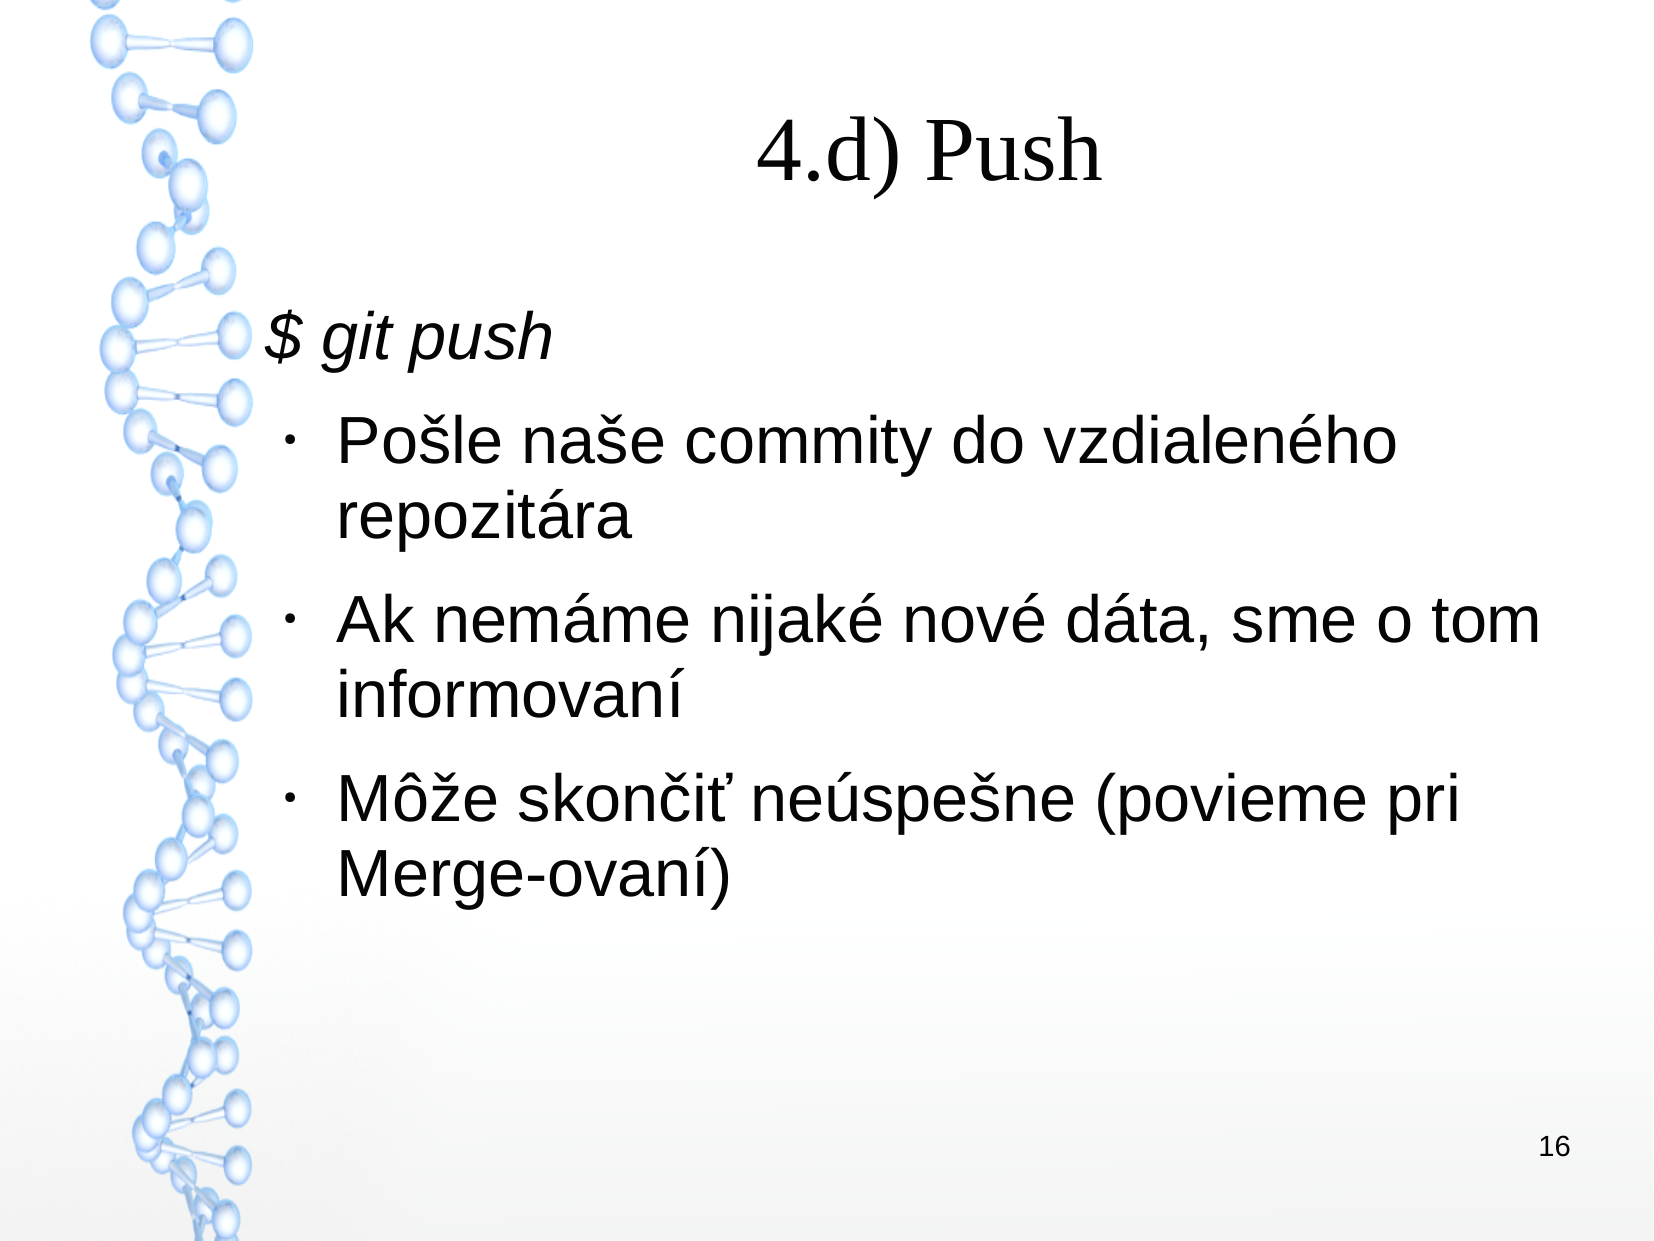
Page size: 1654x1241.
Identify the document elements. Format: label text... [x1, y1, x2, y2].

picture [0, 0, 1654, 1241]
title 4.d) Push [265, 47, 1595, 252]
list $ git push Pošle naše commity do vzdialeného repozitára Ak nemáme nijaké nové dáta, sme o tom informovaní Môže skončiť neúspešne (povieme pri Merge-ovaní) [265, 299, 1595, 1019]
